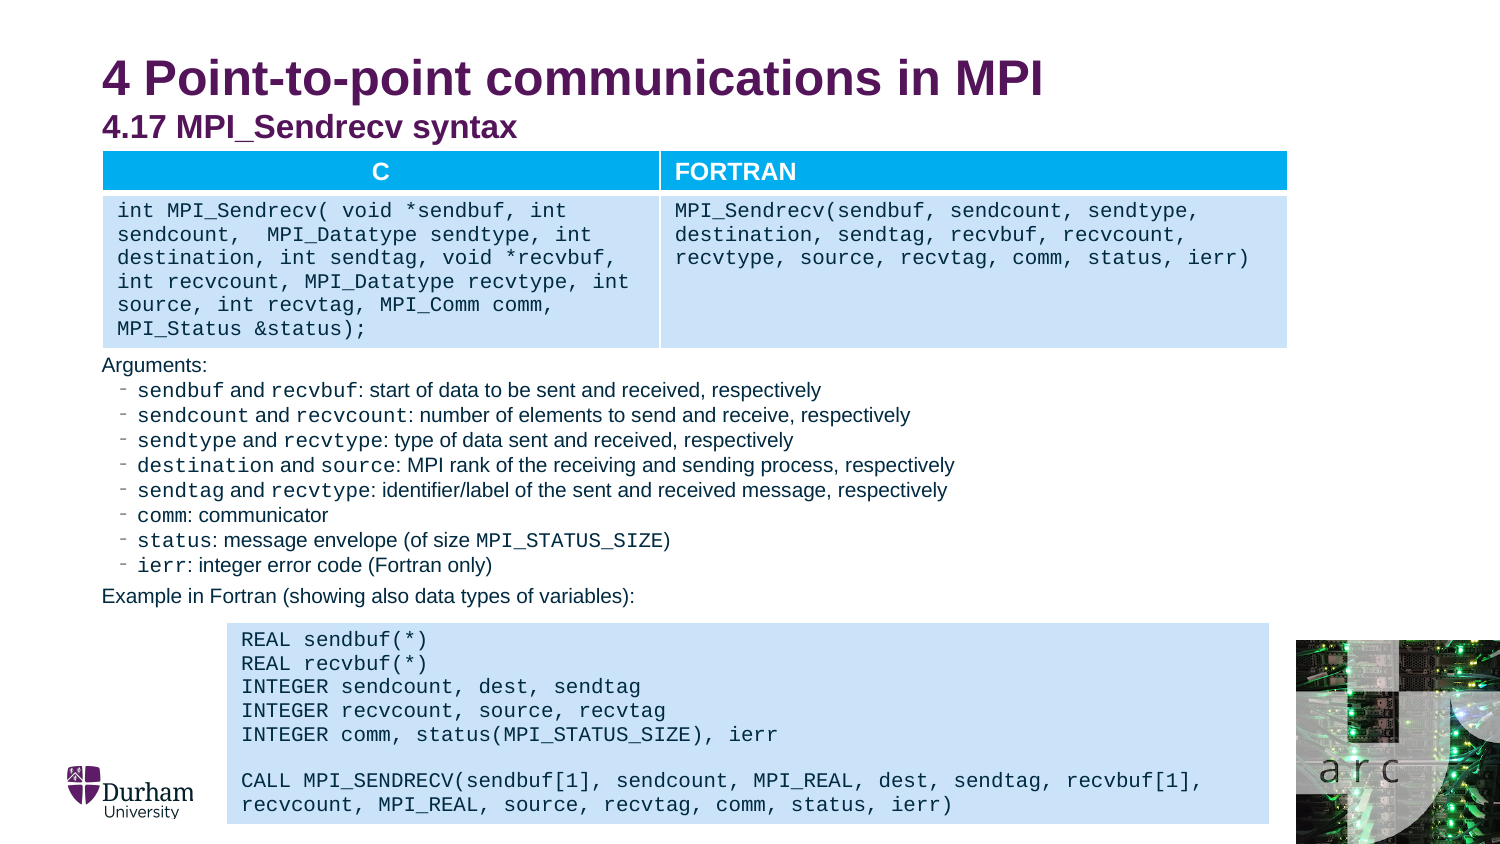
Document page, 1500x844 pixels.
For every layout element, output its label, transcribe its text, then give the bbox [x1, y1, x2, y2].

table_header FORTRAN [661, 151, 1287, 190]
picture [67, 766, 193, 819]
table_cell int MPI_Sendrecv( void *sendbuf, int sendcount, MPI_Datatype sendtype, int destination, int sendtag, void *recvbuf, int recvcount, MPI_Datatype recvtype, int source, int recvtag, MPI_Comm comm, MPI_Status &status); [103, 196, 659, 348]
table_header C [103, 151, 659, 190]
table_cell MPI_Sendrecv(sendbuf, sendcount, sendtype, destination, sendtag, recvbuf, recvcount, recvtype, source, recvtag, comm, status, ierr) [661, 196, 1287, 348]
list Arguments: sendbuf and recvbuf: start of data to be sent and received, respectively sendcount and recvcount: number of elements to send and receive, respectively sendtype and recvtype: type of data sent and received, respectively destination and source: MPI rank of the receiving and sending process, respectively sendtag and recvtype: identifier/label of the sent and received message, respectively comm: communicator status: message envelope (of size MPI_STATUS_SIZE) ierr: integer error code (Fortran only) Example in Fortran (showing also data types of variables): [101, 354, 1215, 633]
table_header REAL sendbuf(*) REAL recvbuf(*) INTEGER sendcount, dest, sendtag INTEGER recvcount, source, recvtag INTEGER comm, status(MPI_STATUS_SIZE), ierr CALL MPI_SENDRECV(sendbuf[1], sendcount, MPI_REAL, dest, sendtag, recvbuf[1], recvcount, MPI_REAL, source, recvtag, comm, status, ierr) [227, 623, 1269, 824]
picture [1296, 640, 1500, 844]
title 4 Point-to-point communications in MPI 4.17 MPI_Sendrecv syntax [101, 45, 1399, 150]
